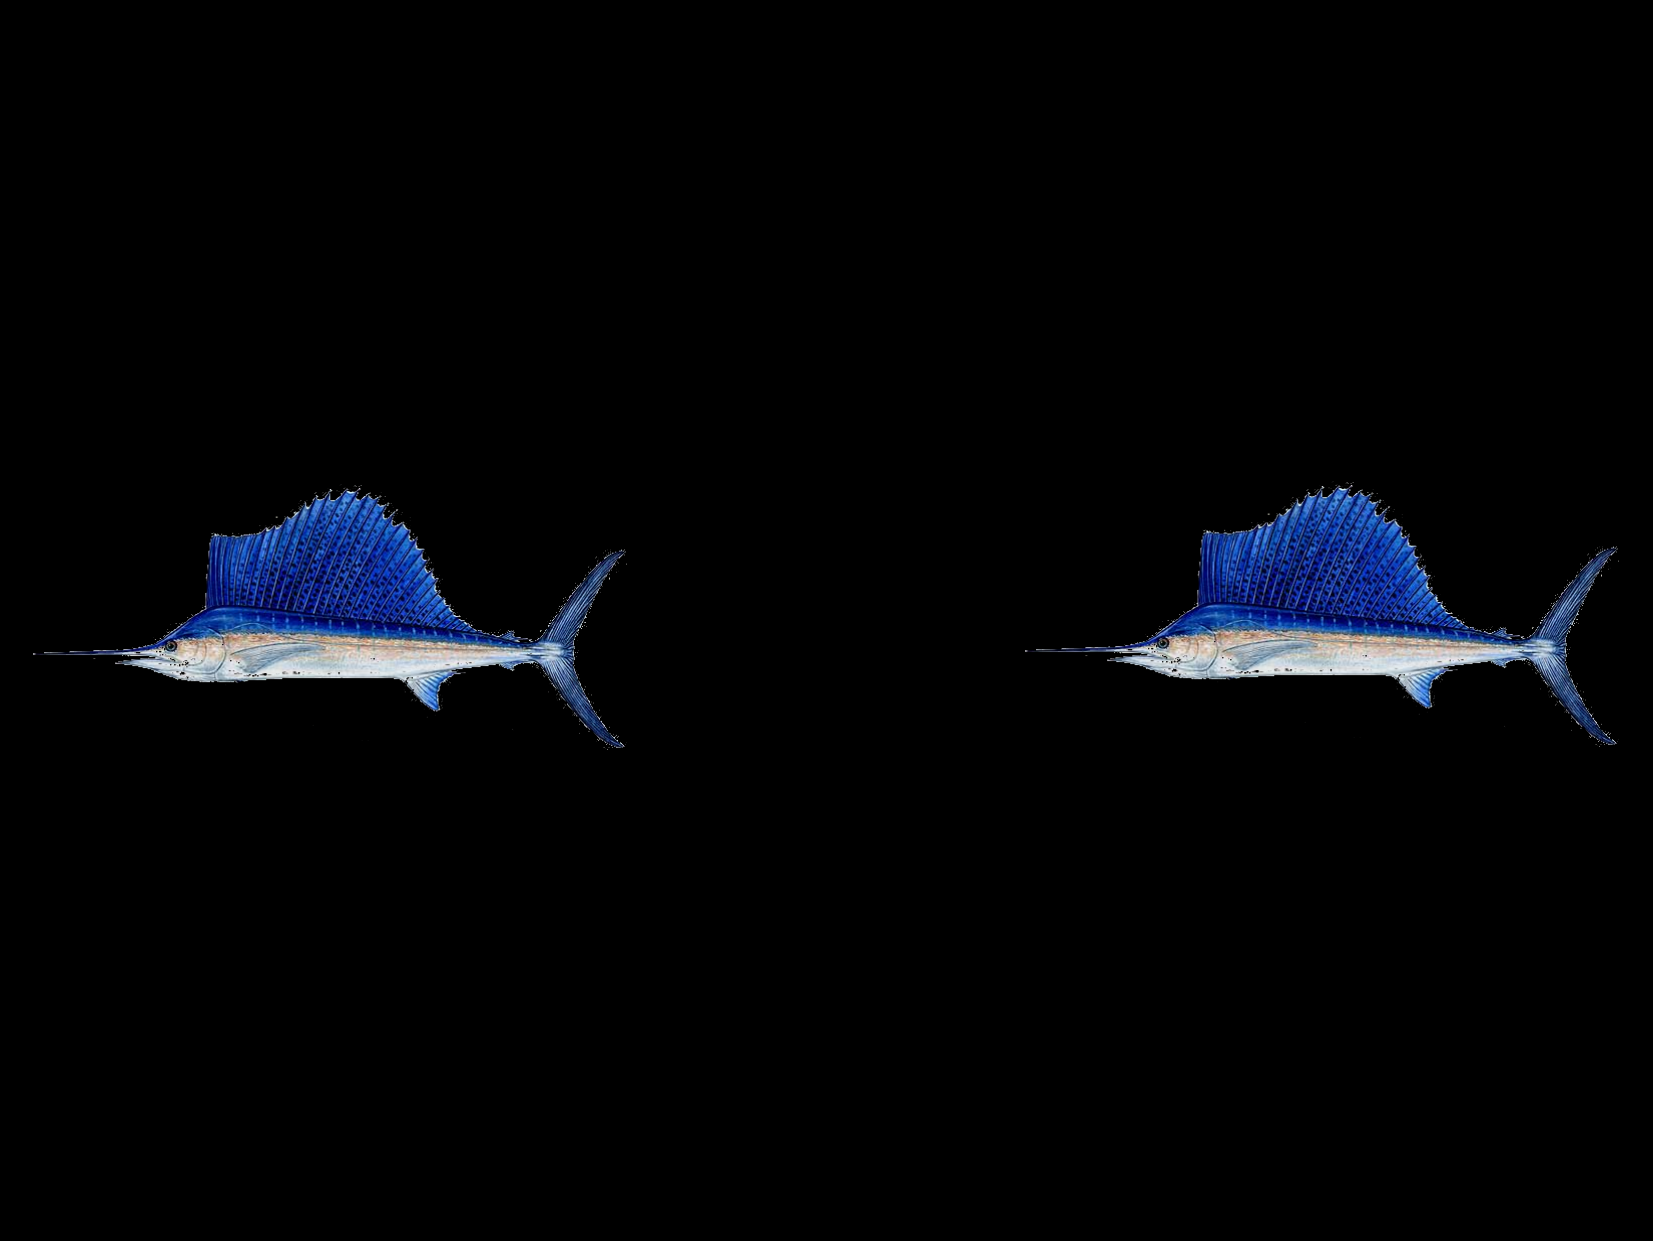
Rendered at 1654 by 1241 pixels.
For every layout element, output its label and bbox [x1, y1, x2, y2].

picture [1018, 481, 1619, 766]
picture [26, 484, 627, 769]
